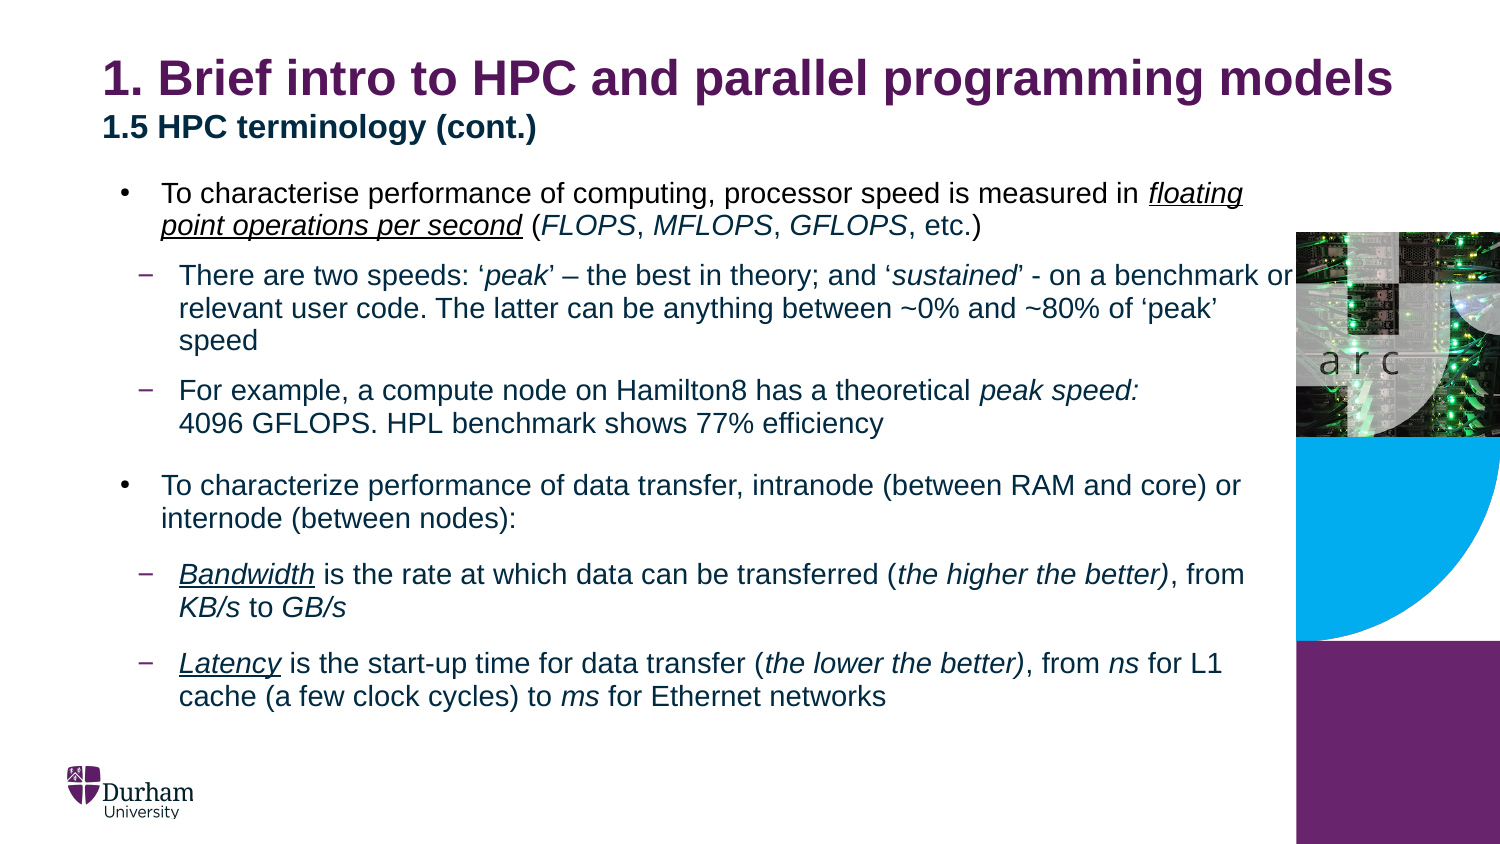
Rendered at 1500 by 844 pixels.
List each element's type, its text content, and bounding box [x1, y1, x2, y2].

picture [67, 766, 193, 819]
list To characterise performance of computing, processor speed is measured in floating point operations per second (FLOPS, MFLOPS, GFLOPS, etc.) There are two speeds: ‘peak’ – the best in theory; and ‘sustained’ - on a benchmark or relevant user code. The latter can be anything between ~0% and ~80% of ‘peak’ speed For example, a compute node on Hamilton8 has a theoretical peak speed: 4096 GFLOPS. HPL benchmark shows 77% efficiency To characterize performance of data transfer, intranode (between RAM and core) or internode (between nodes): Bandwidth is the rate at which data can be transferred (the higher the better), from KB/s to GB/s Latency is the start-up time for data transfer (the lower the better), from ns for L1 cache (a few clock cycles) to ms for Ethernet networks [101, 176, 1302, 720]
title 1. Brief intro to HPC and parallel programming models 1.5 HPC terminology (cont.) [101, 45, 1399, 187]
picture [1302, 232, 1500, 436]
text_box [1296, 640, 1500, 844]
picture [1332, 467, 1500, 640]
